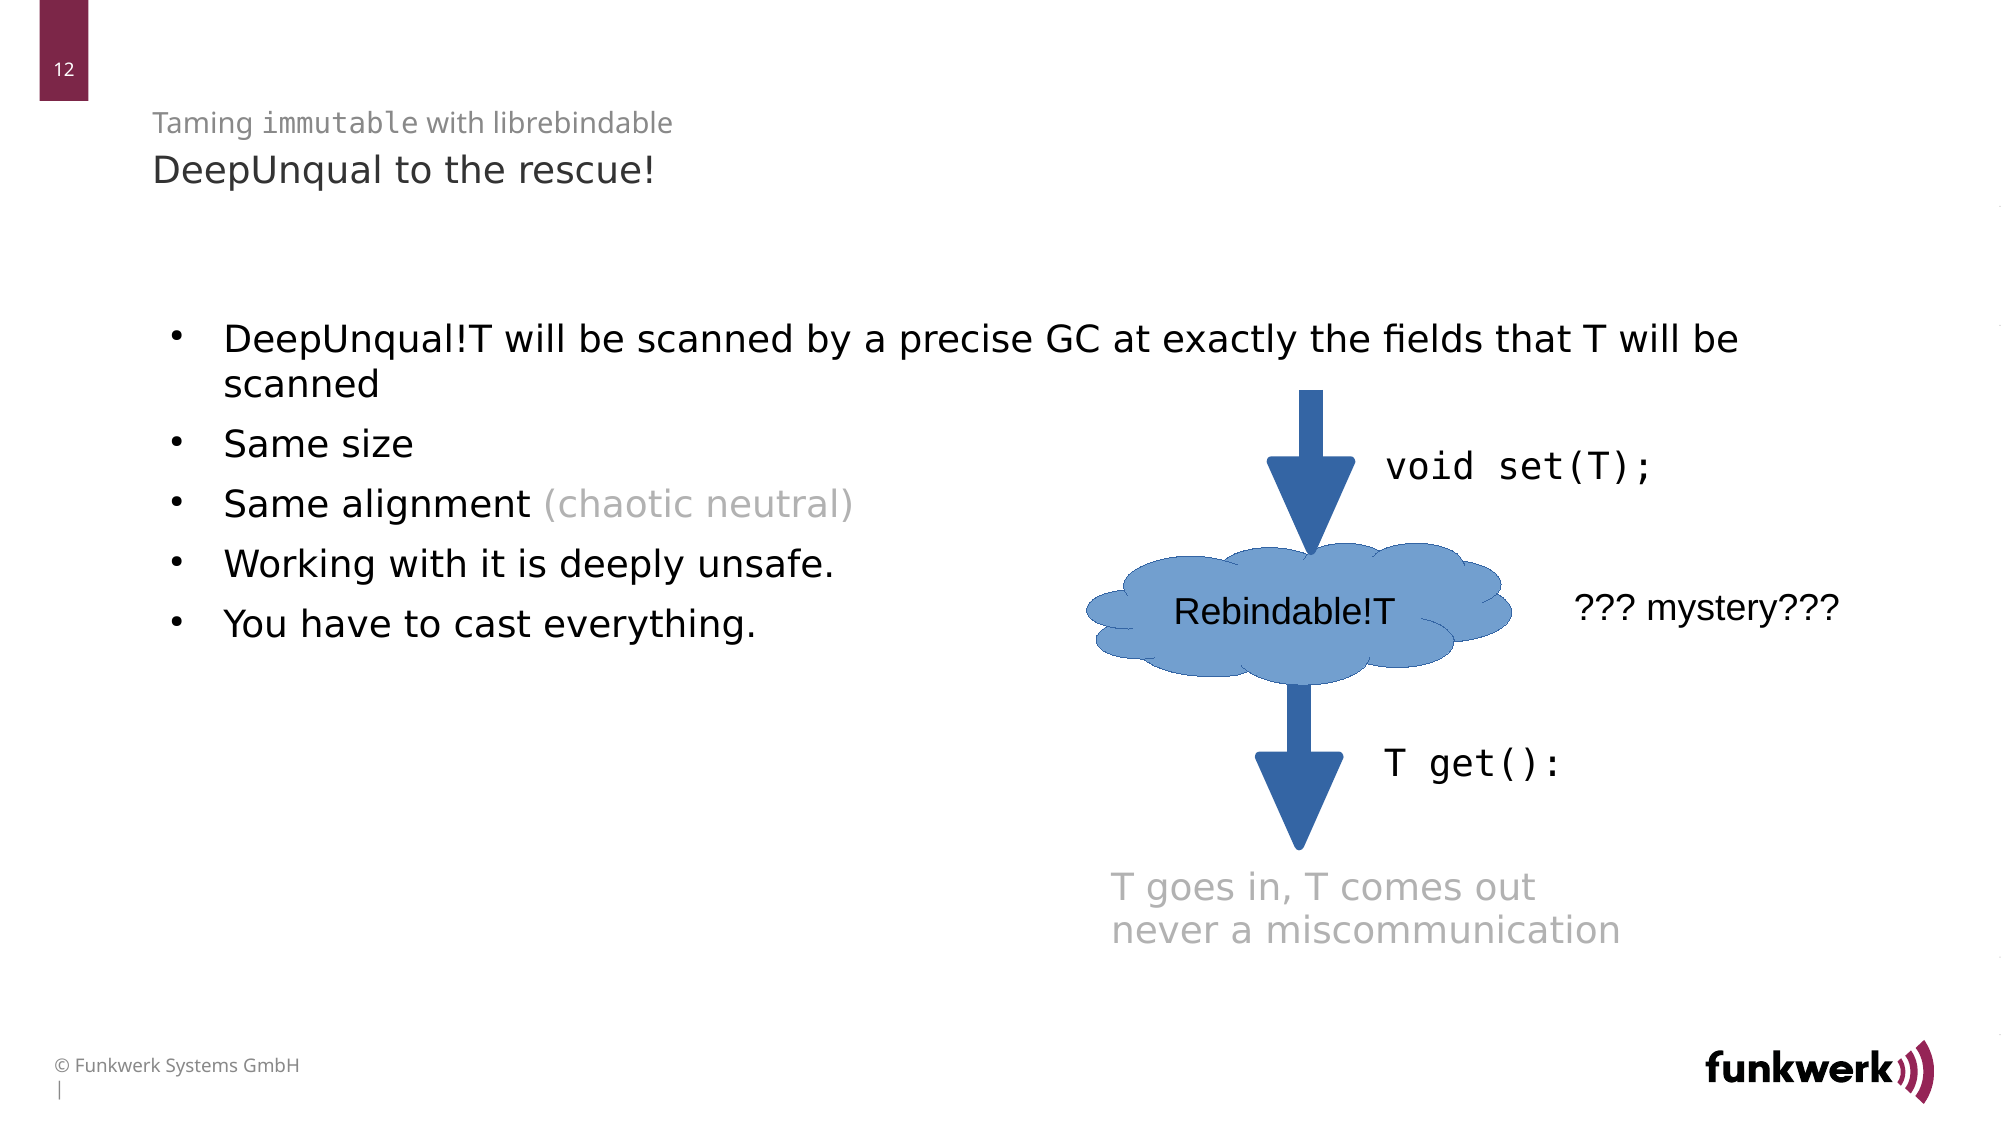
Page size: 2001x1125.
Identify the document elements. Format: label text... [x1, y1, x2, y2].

text_box Rebindable!T [1086, 543, 1512, 685]
text_box T get(): [1346, 734, 1579, 793]
text_box DeepUnqual to the rescue! [137, 141, 755, 201]
text_box void set(T); [1370, 437, 1670, 496]
list Taming immutable with librebindable [137, 100, 1850, 153]
text_box T goes in, T comes out never a miscommunication [1096, 857, 1637, 960]
list DeepUnqual!T will be scanned by a precise GC at exactly the fields that T will be scanned Same size Same alignment (chaotic neutral) Working with it is deeply unsafe. You have to cast everything. [137, 307, 1850, 945]
text_box ??? mystery??? [1559, 578, 1855, 636]
